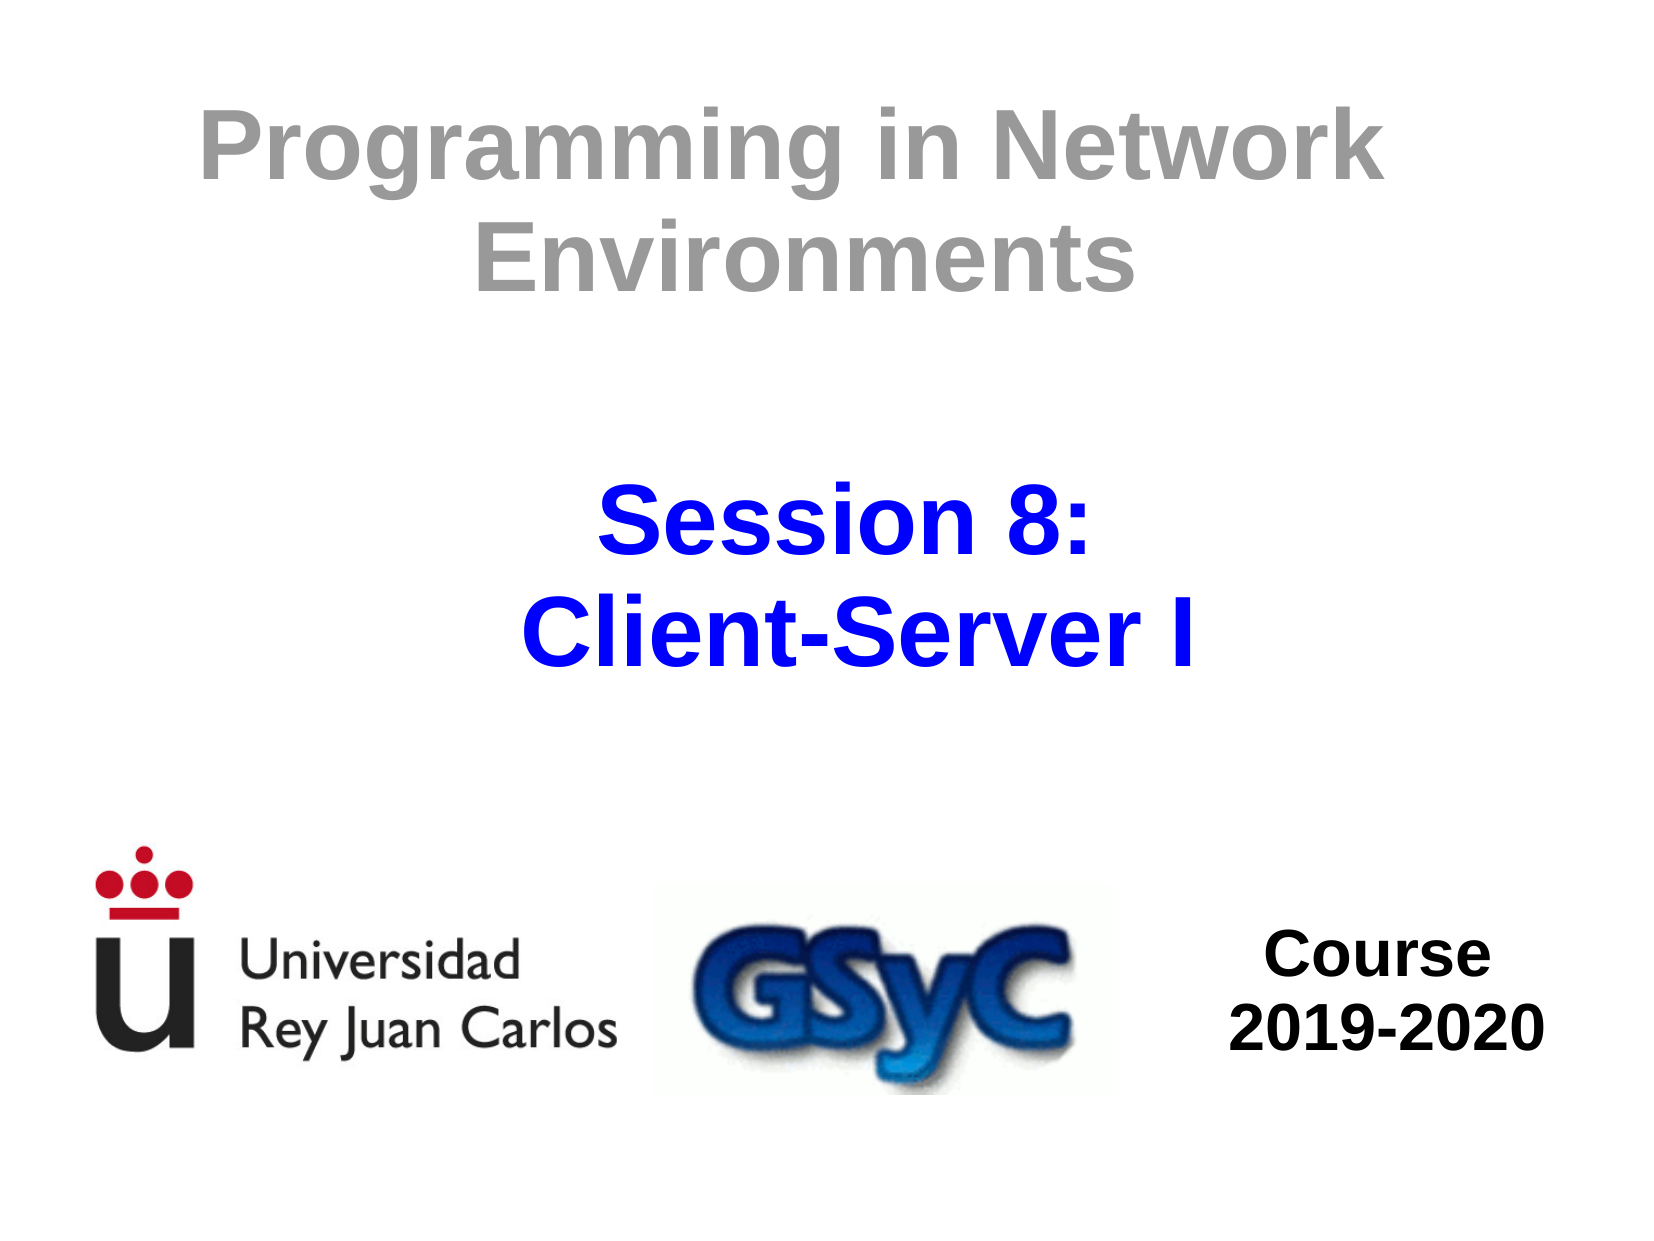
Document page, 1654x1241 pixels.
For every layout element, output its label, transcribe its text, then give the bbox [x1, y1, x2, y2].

picture [61, 824, 646, 1081]
title Session 8: Client-Server I [144, 408, 1576, 744]
picture [653, 884, 1111, 1096]
title Course 2019-2020 [1185, 915, 1591, 1066]
title Programming in Network Environments [120, 75, 1491, 327]
